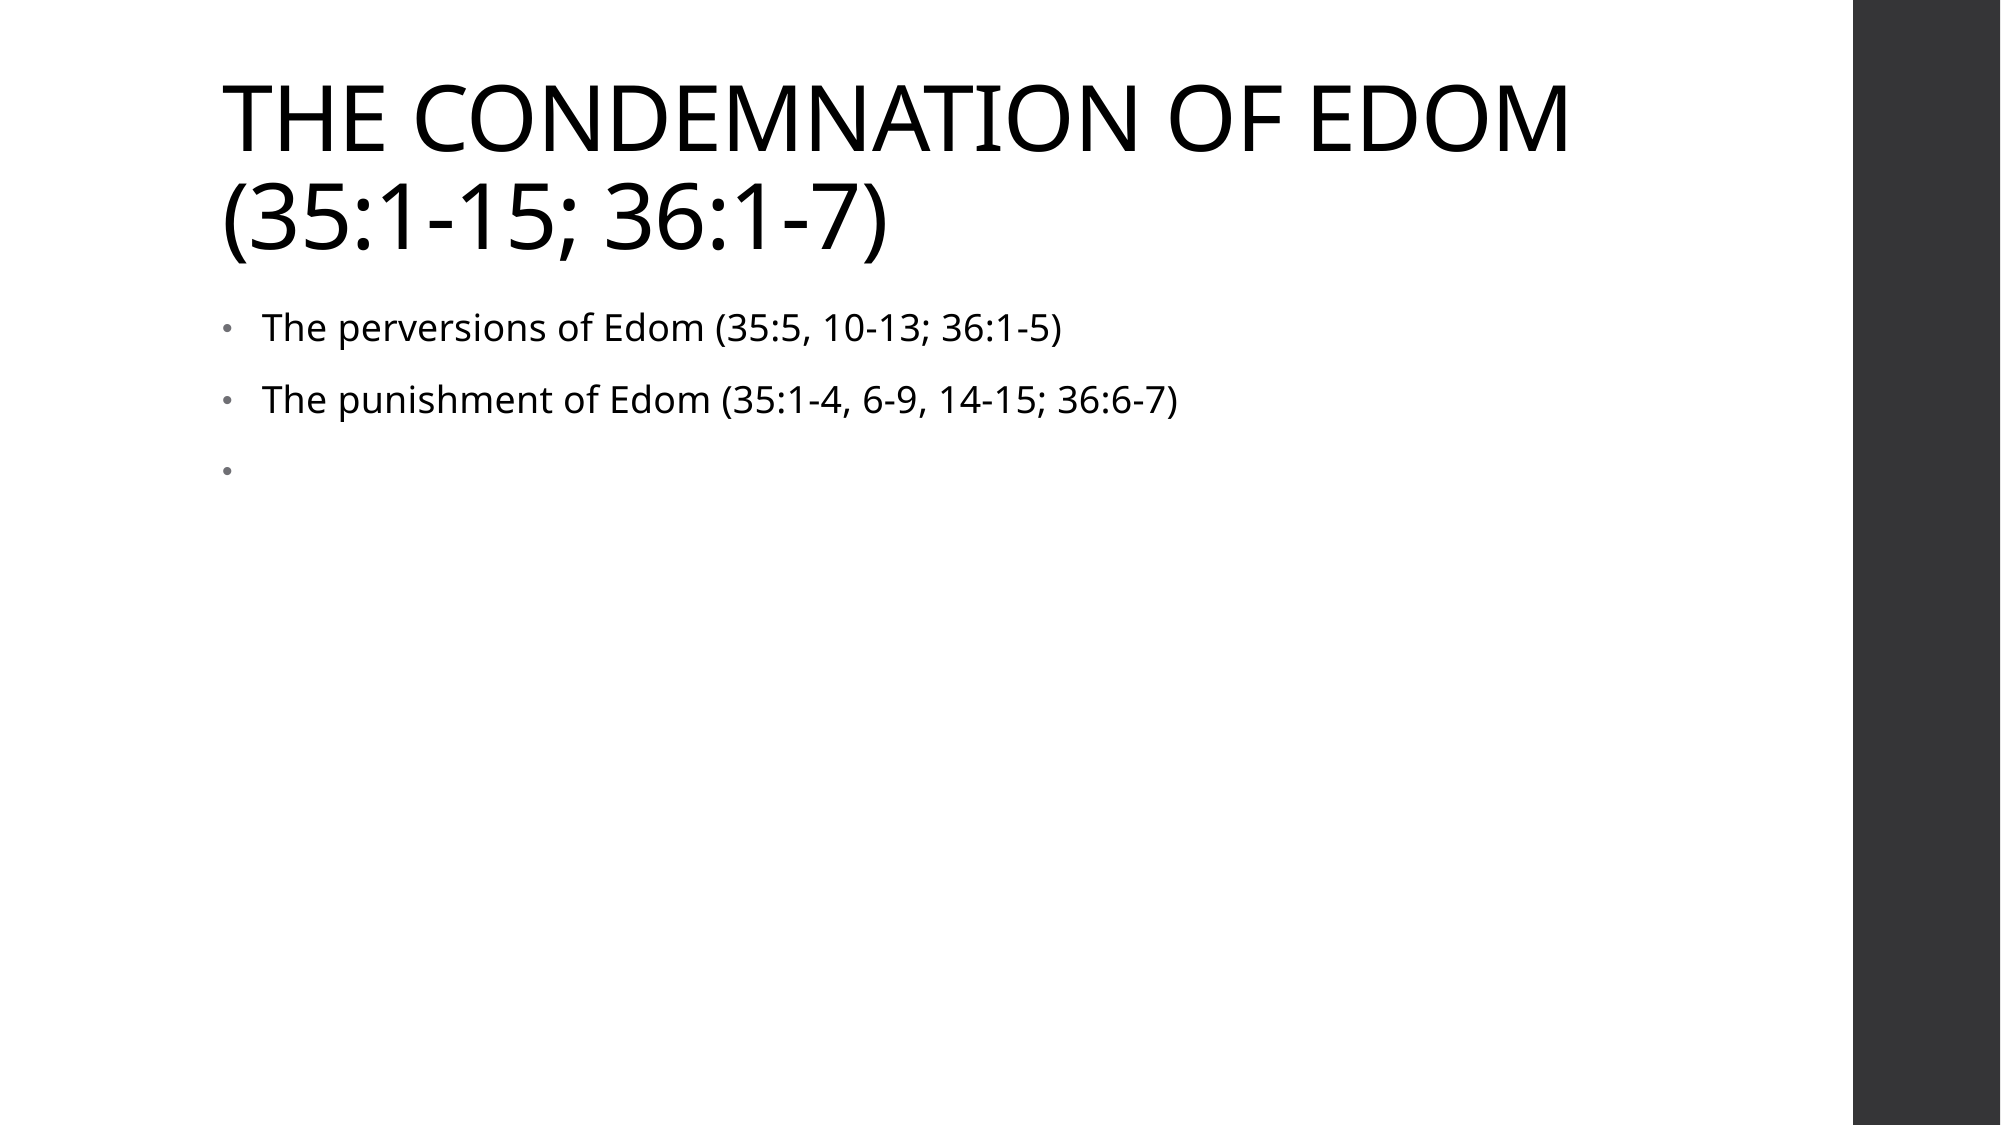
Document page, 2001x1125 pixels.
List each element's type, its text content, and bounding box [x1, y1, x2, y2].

title THE CONDEMNATION OF EDOM (35:1-15; 36:1-7) [206, 60, 1797, 278]
list The perversions of Edom (35:5, 10-13; 36:1-5) The punishment of Edom (35:1-4, 6-9, 14-15; 36:6-7) [206, 299, 1617, 1014]
